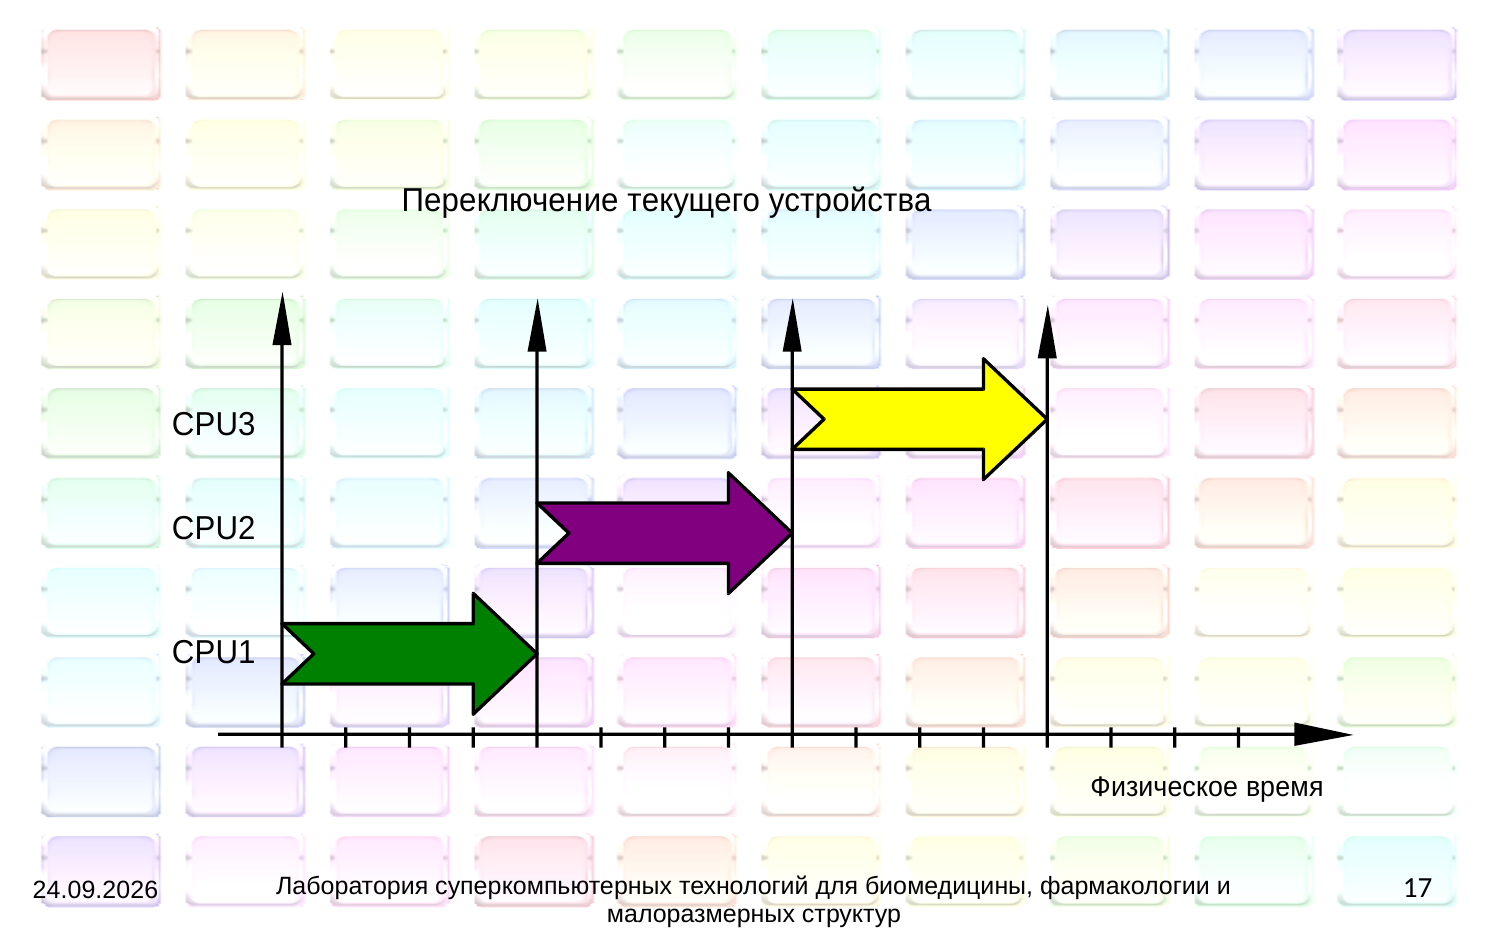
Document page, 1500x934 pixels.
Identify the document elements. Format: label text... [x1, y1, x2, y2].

picture [154, 171, 1355, 819]
text_box [1387, 868, 1473, 918]
text_box Лаборатория суперкомпьютерных технологий для биомедицины, фармакологии и малоразмерных структур [171, 864, 1338, 915]
text_box 25.10.2012 [17, 868, 184, 918]
